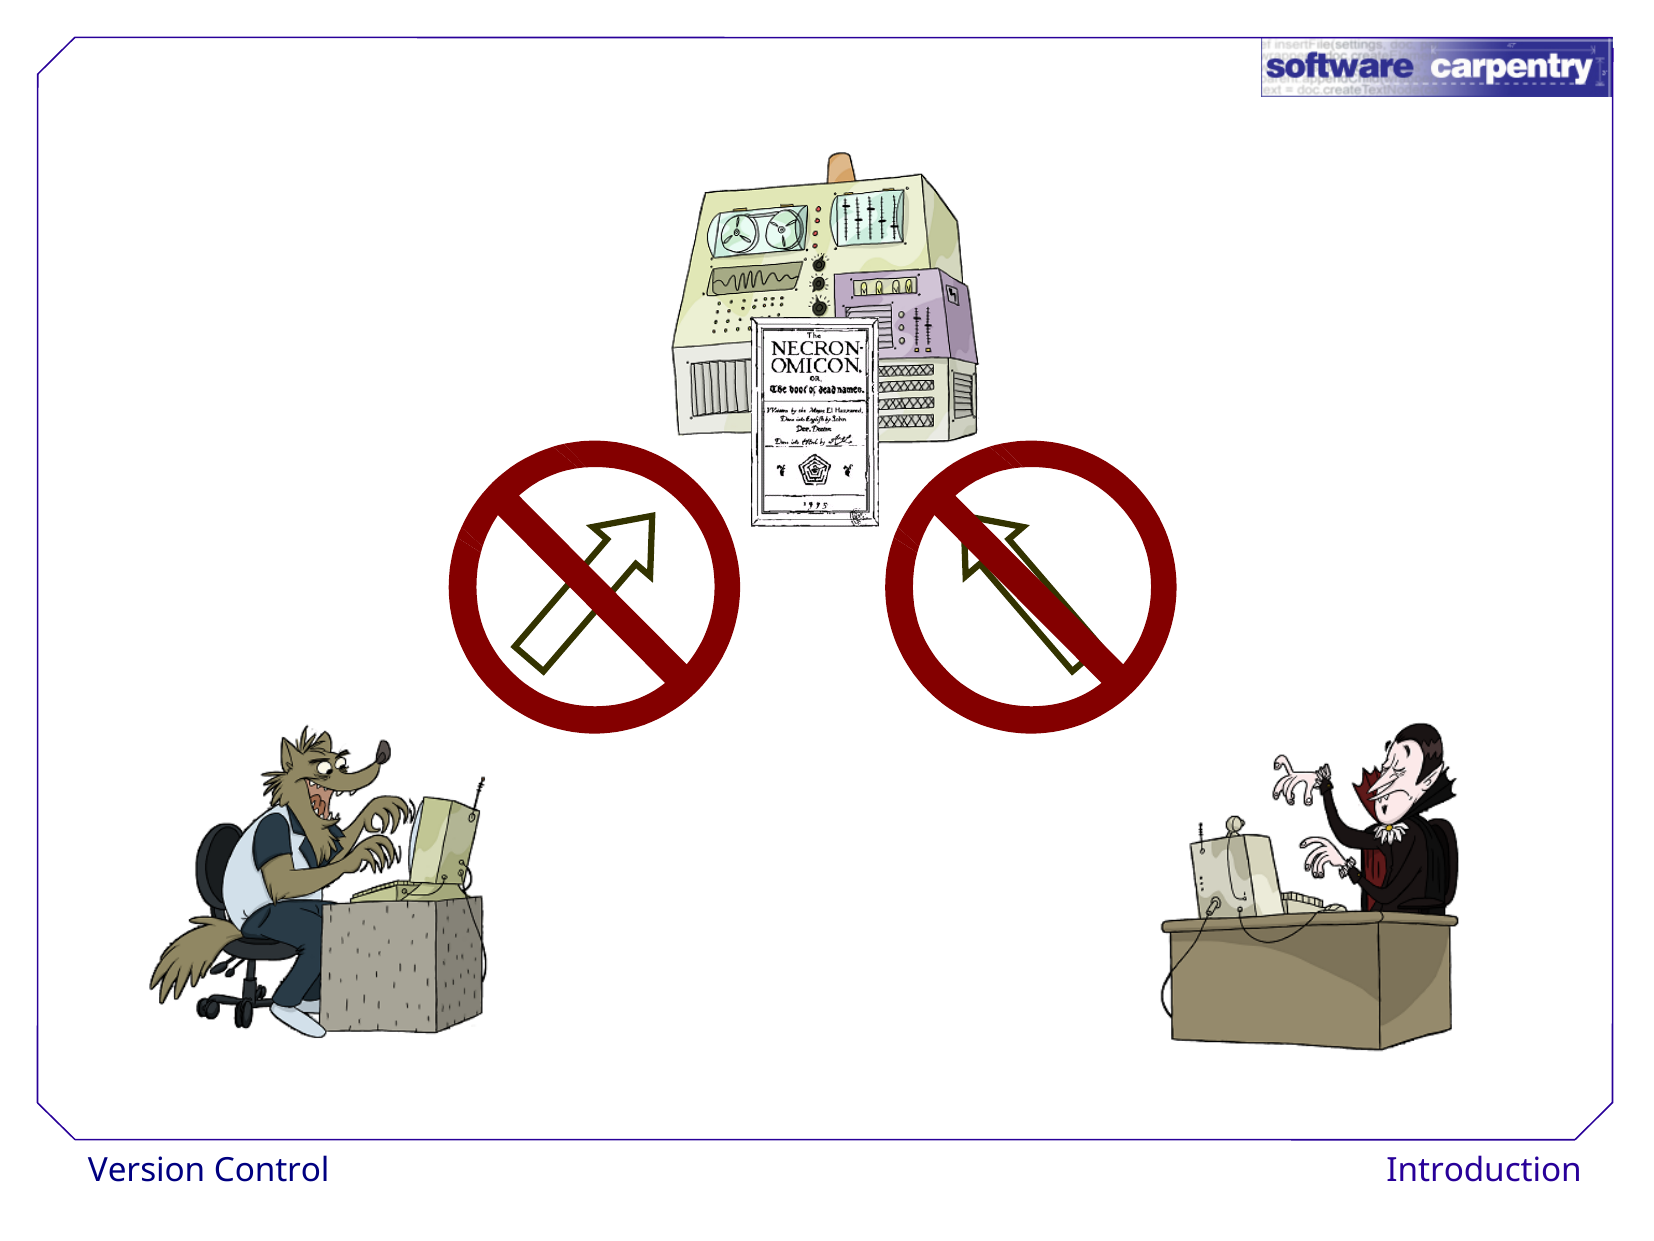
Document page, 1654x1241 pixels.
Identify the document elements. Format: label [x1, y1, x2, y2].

picture [1261, 39, 1613, 97]
picture [137, 119, 1474, 1069]
